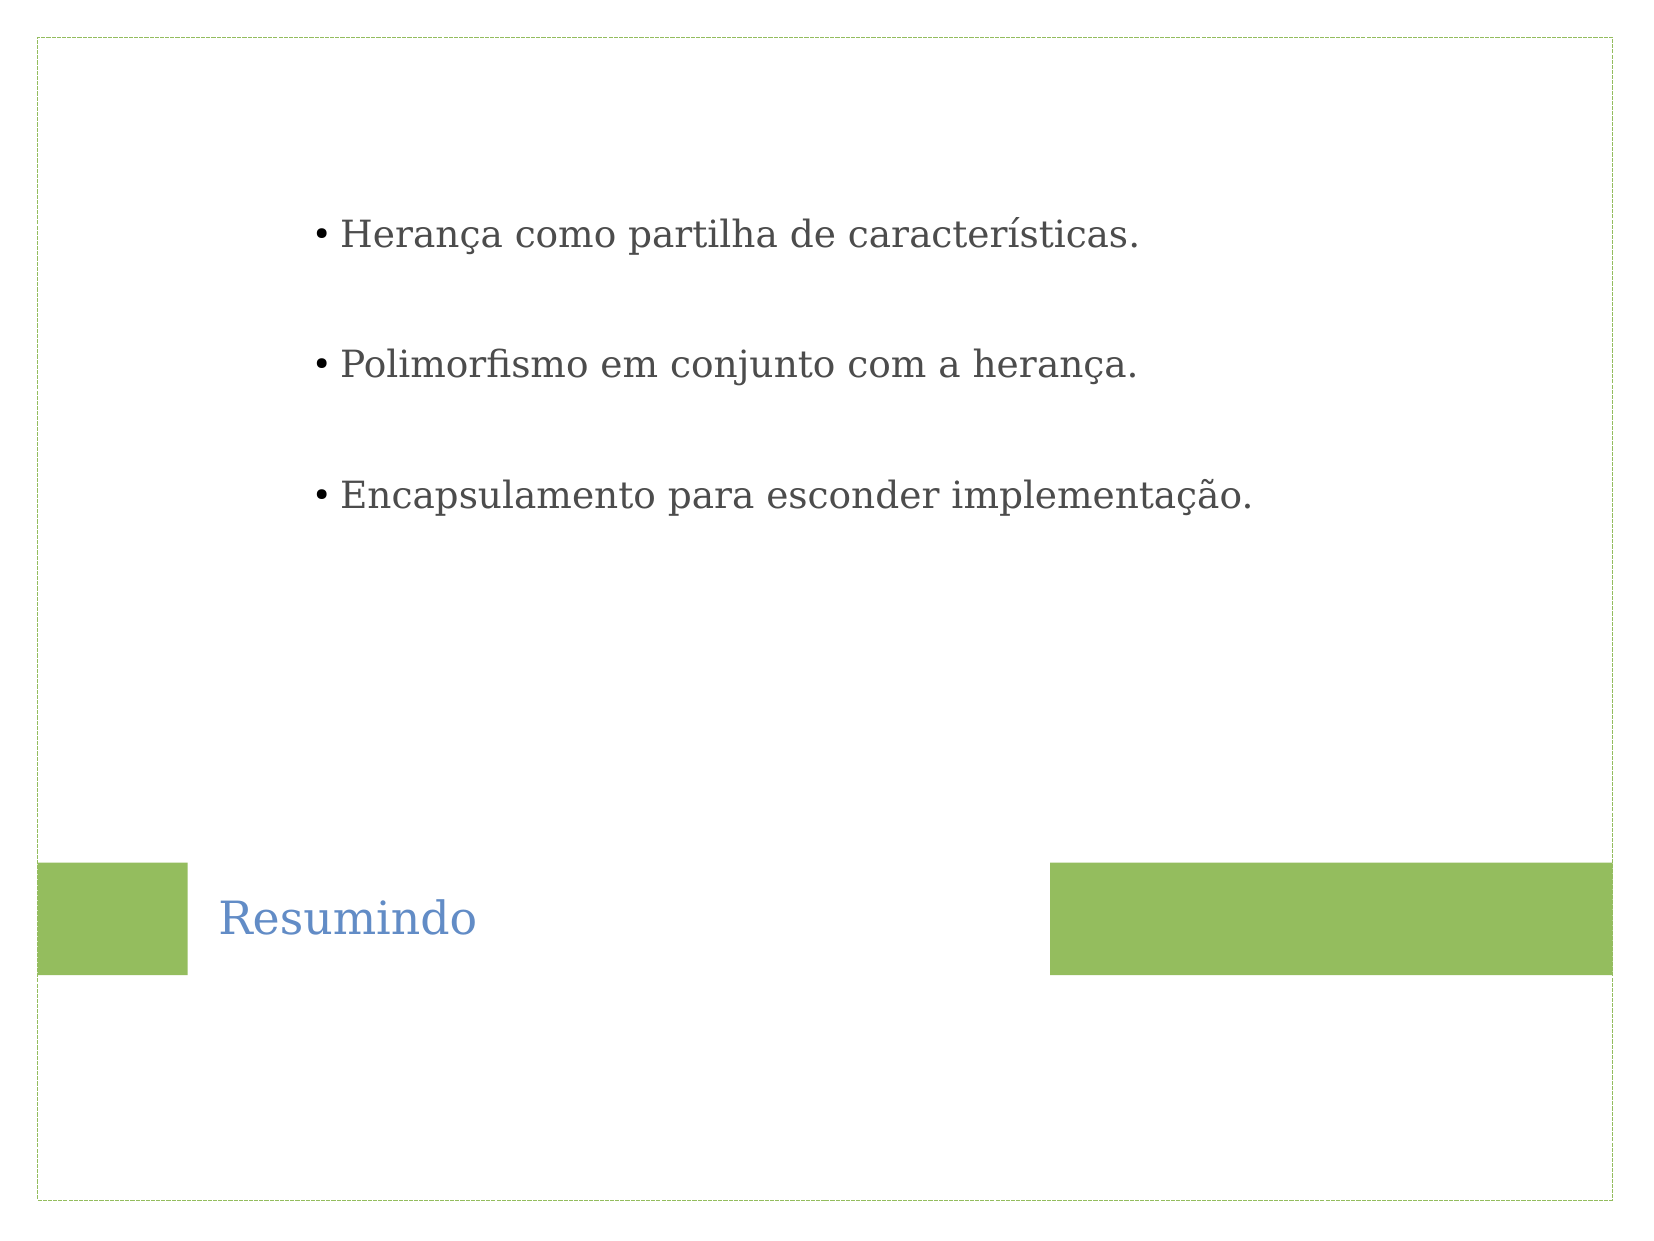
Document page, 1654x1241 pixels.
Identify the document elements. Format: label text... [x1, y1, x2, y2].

text_box Herança como partilha de características. Polimorfismo em conjunto com a herança. Encapsulamento para esconder implementação. [300, 183, 1388, 709]
text_box Resumindo [203, 884, 493, 953]
text_box [1050, 862, 1613, 976]
text_box [37, 862, 188, 976]
